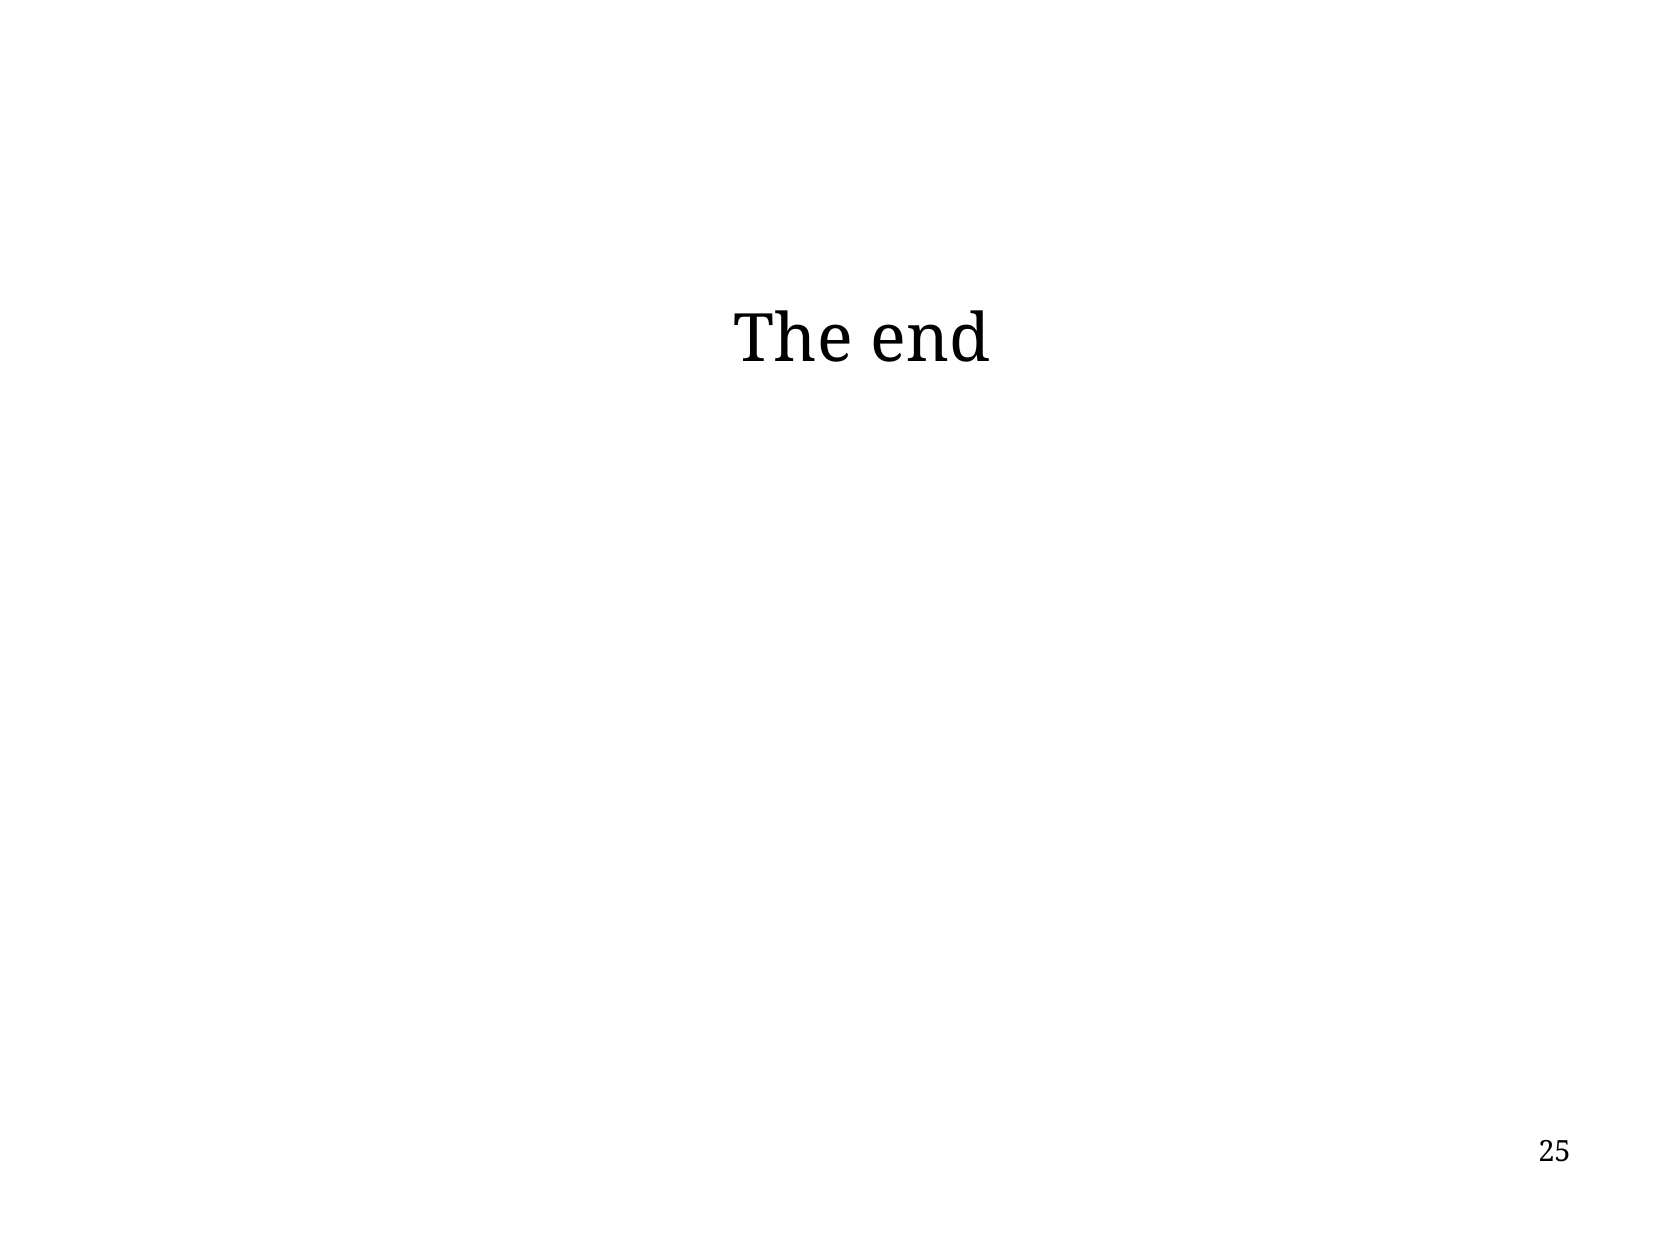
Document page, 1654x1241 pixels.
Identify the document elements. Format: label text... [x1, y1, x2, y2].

list The end [82, 290, 1571, 1010]
